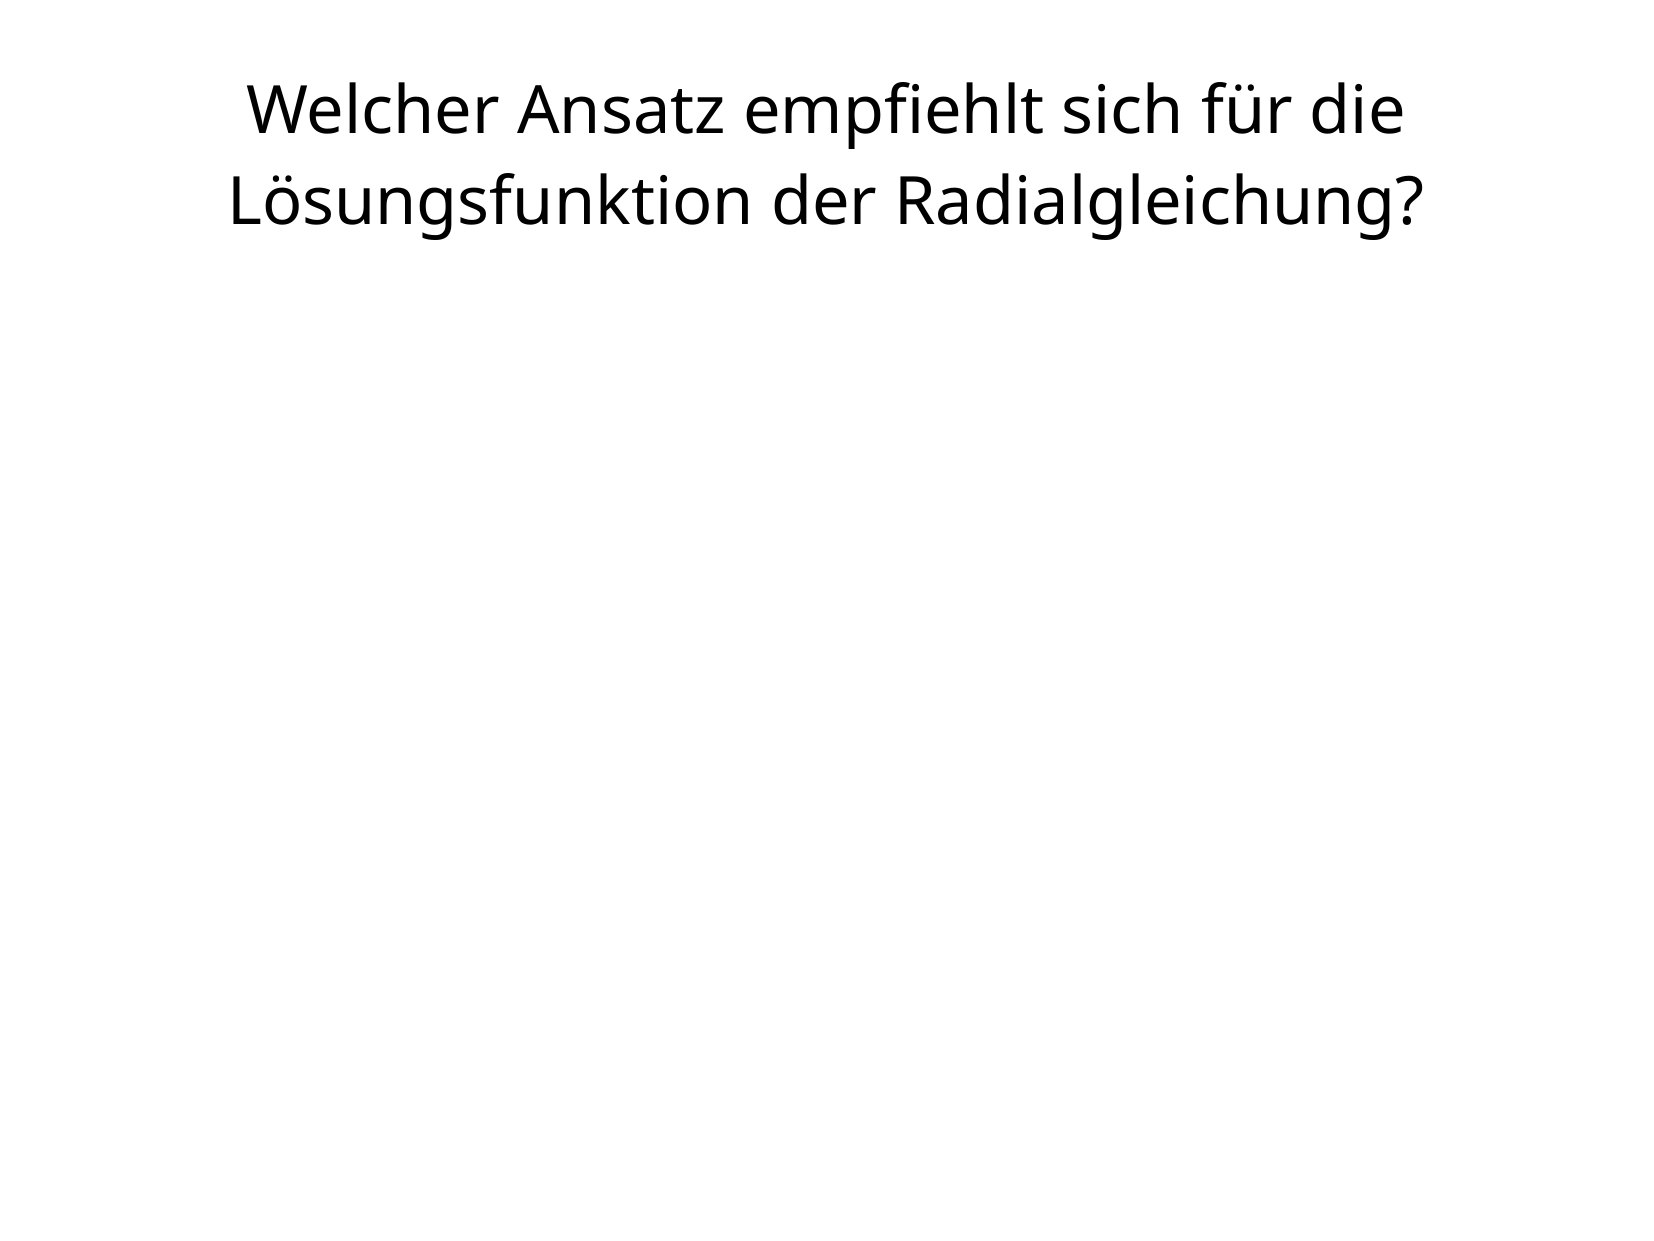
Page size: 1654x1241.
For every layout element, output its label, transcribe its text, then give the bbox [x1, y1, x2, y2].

title Welcher Ansatz empfiehlt sich für die Lösungsfunktion der Radialgleichung? [82, 49, 1571, 257]
